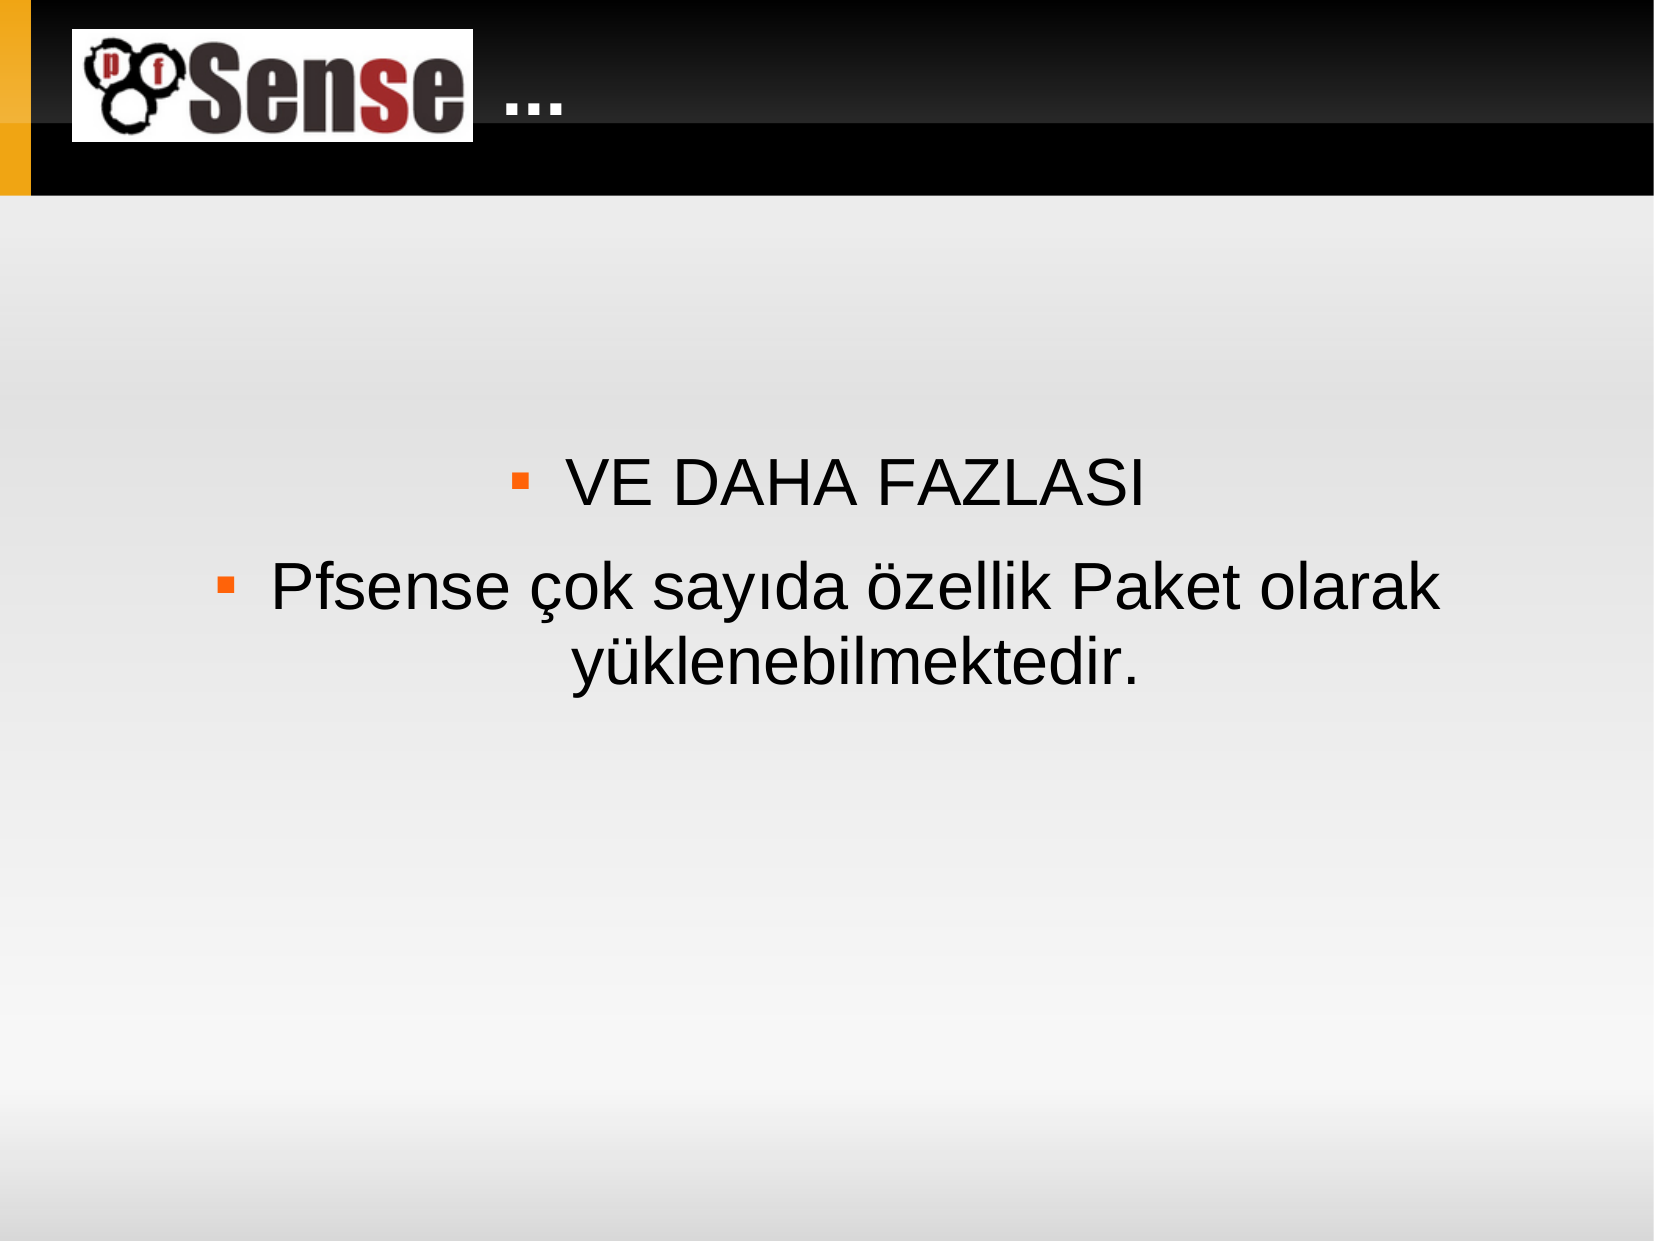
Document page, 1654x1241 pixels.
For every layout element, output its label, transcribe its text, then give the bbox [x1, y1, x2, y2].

title ... [501, 0, 1625, 178]
picture [0, 0, 1654, 1241]
list VE DAHA FAZLASI Pfsense çok sayıda özellik Paket olarak yüklenebilmektedir. [76, 236, 1565, 1055]
